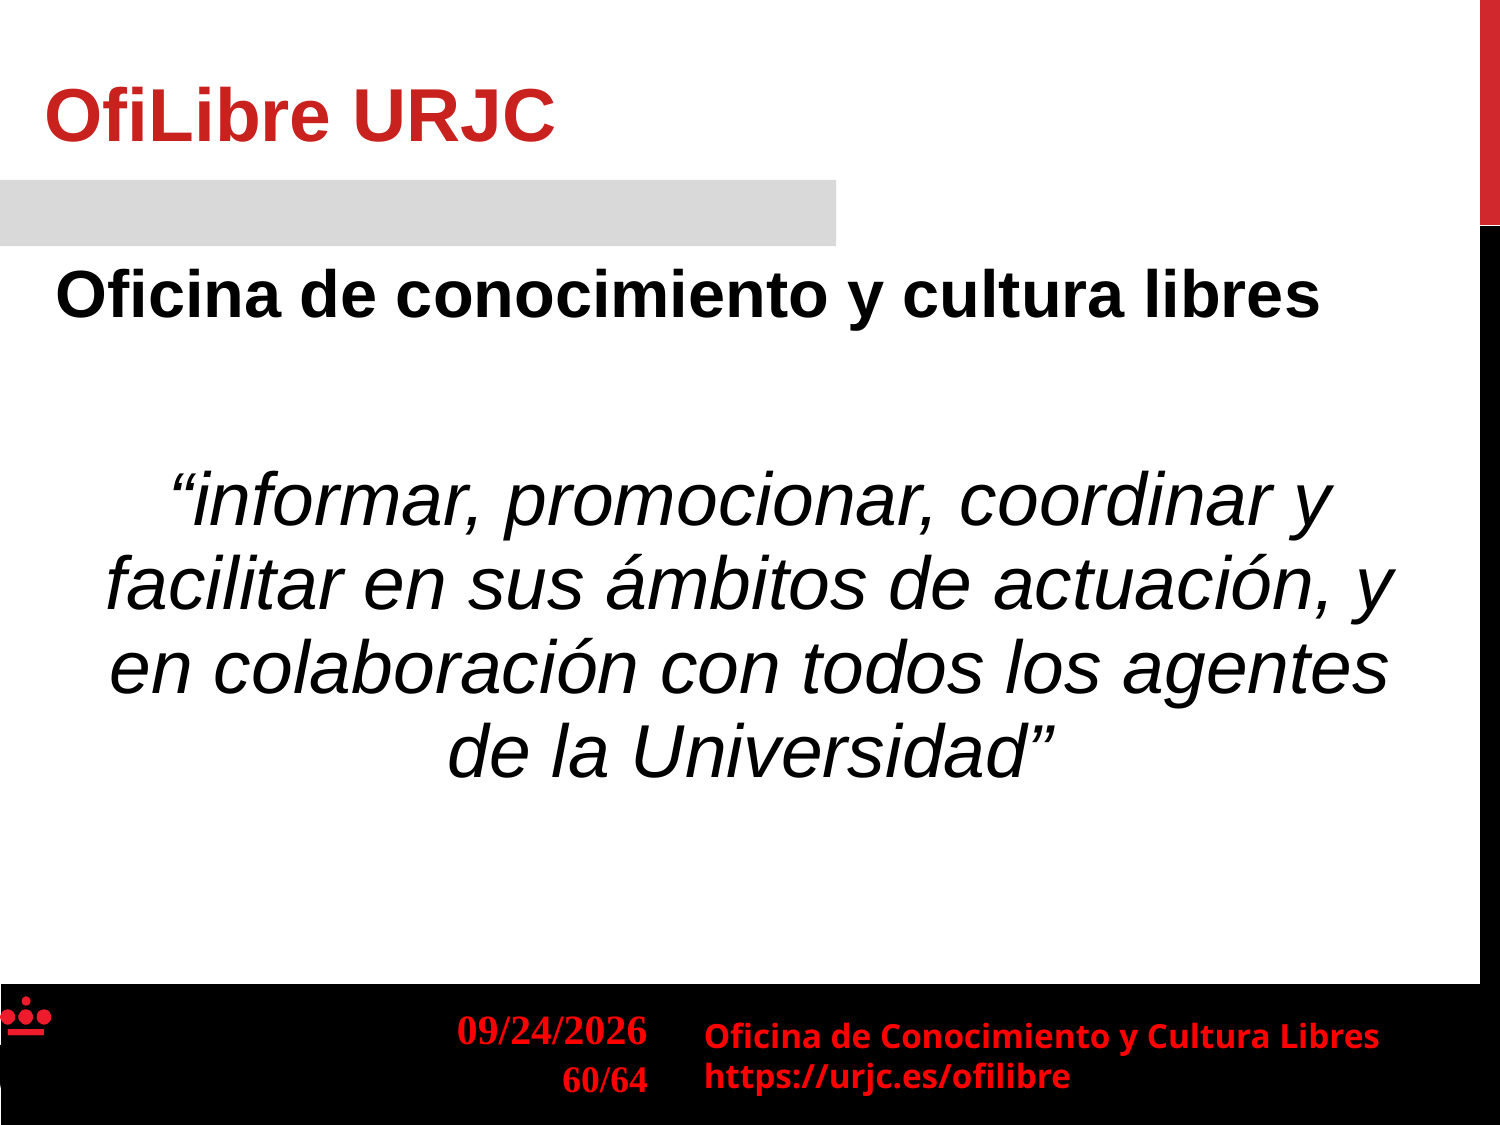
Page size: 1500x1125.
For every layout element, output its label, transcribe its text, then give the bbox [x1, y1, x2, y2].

title [75, 15, 1425, 172]
text_box Oficina de conocimiento y cultura libres [40, 249, 1366, 346]
text_box “informar, promocionar, coordinar y facilitar en sus ámbitos de actuación, y en colaboración con todos los agentes de la Universidad” [45, 450, 1456, 856]
text_box OfiLibre URJC [30, 66, 1036, 249]
